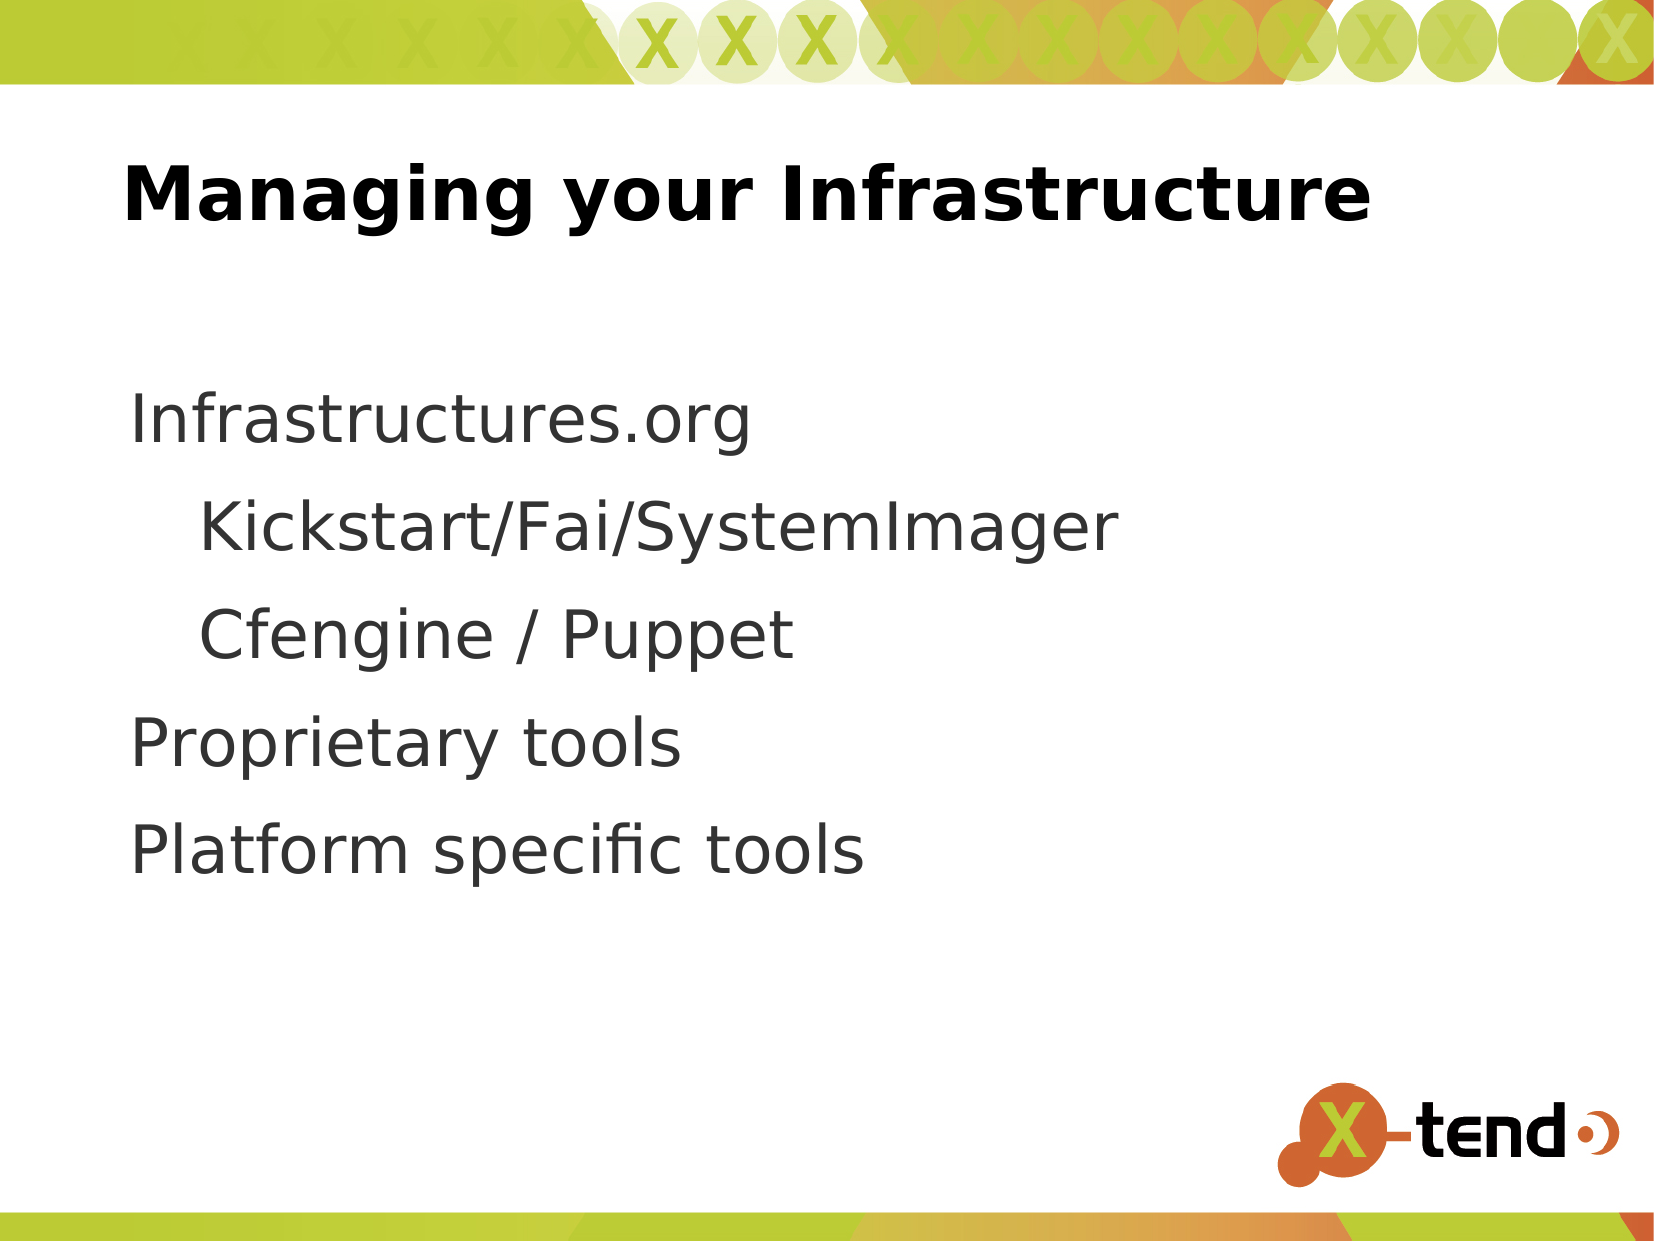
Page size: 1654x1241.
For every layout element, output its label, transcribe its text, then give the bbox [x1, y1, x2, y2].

picture [0, 0, 1654, 1241]
title Managing your Infrastructure [121, 87, 1534, 302]
text_box Infrastructures.org Kickstart/Fai/SystemImager Cfengine / Puppet Proprietary tools Platform specific tools [127, 380, 1587, 1209]
